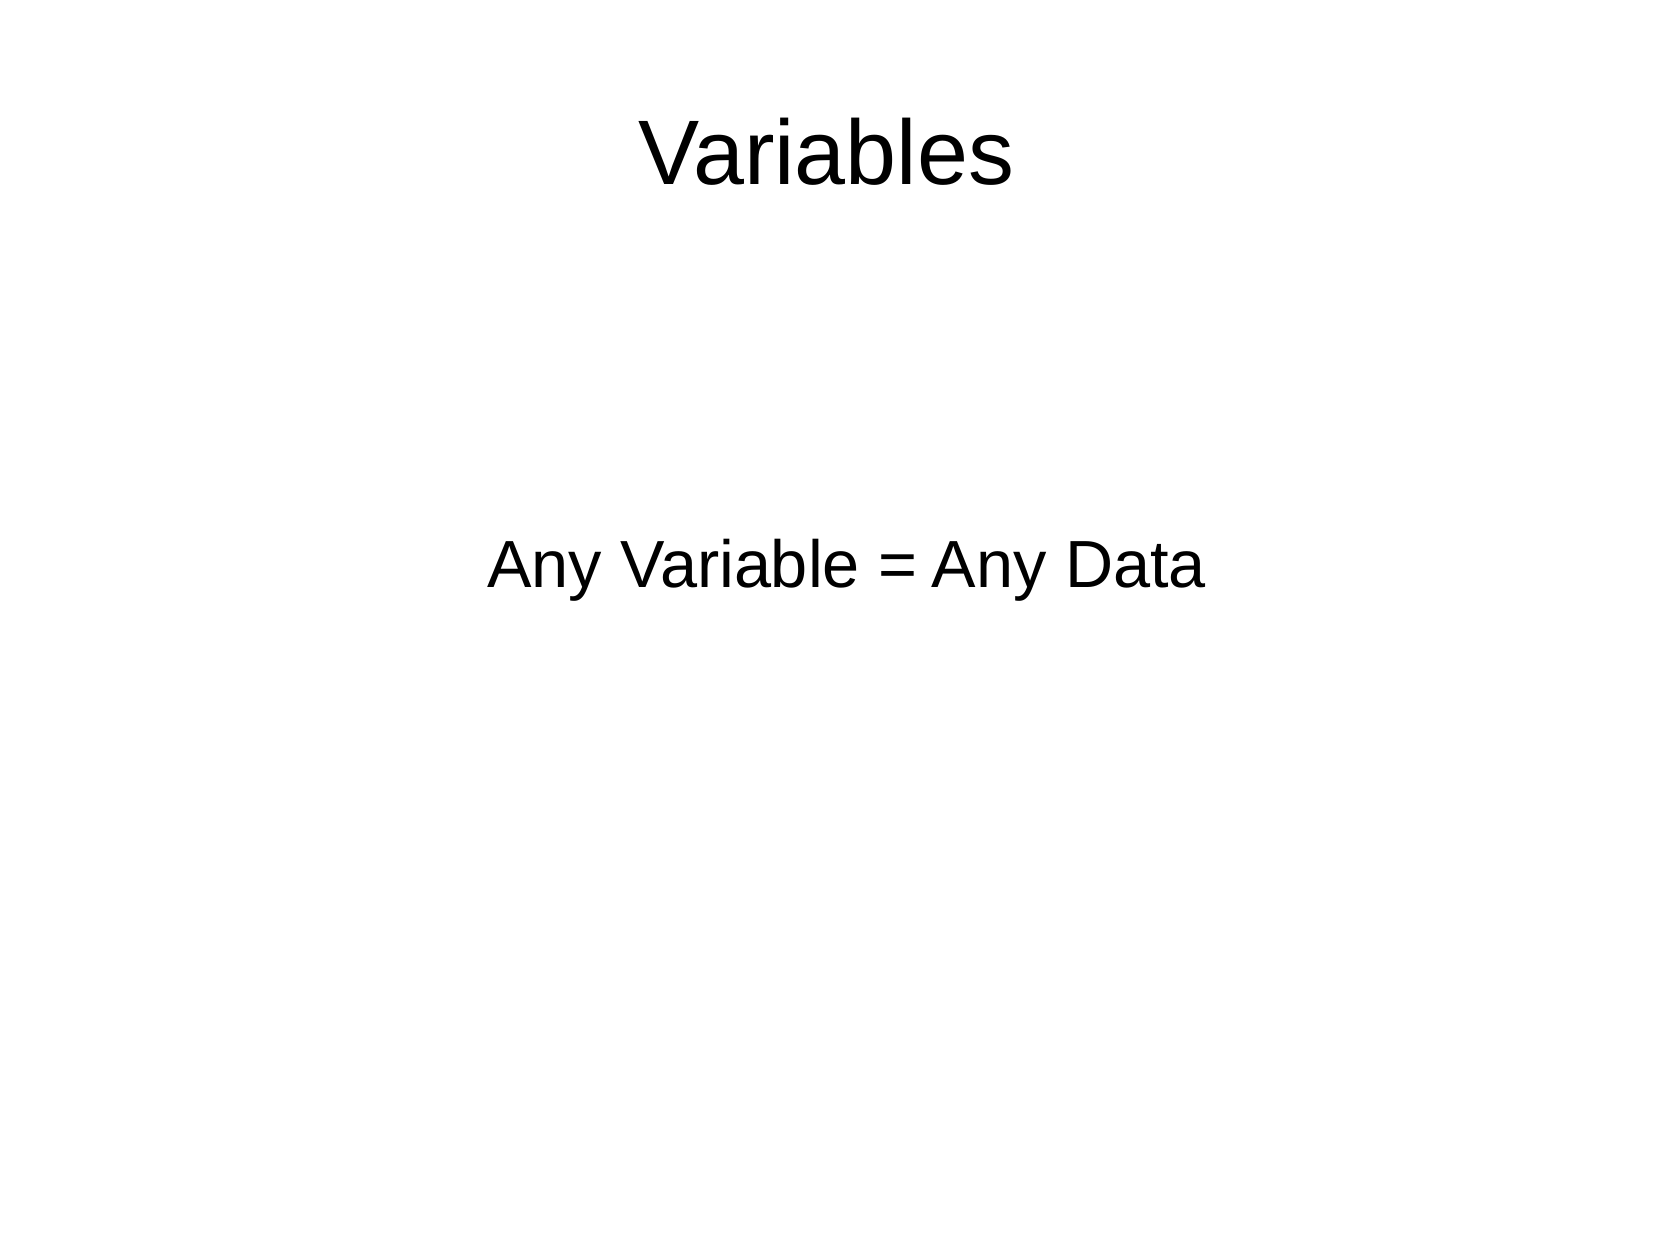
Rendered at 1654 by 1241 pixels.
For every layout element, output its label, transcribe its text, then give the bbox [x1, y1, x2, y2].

title Variables [82, 49, 1571, 257]
text_box Any Variable = Any Data [472, 519, 1335, 619]
